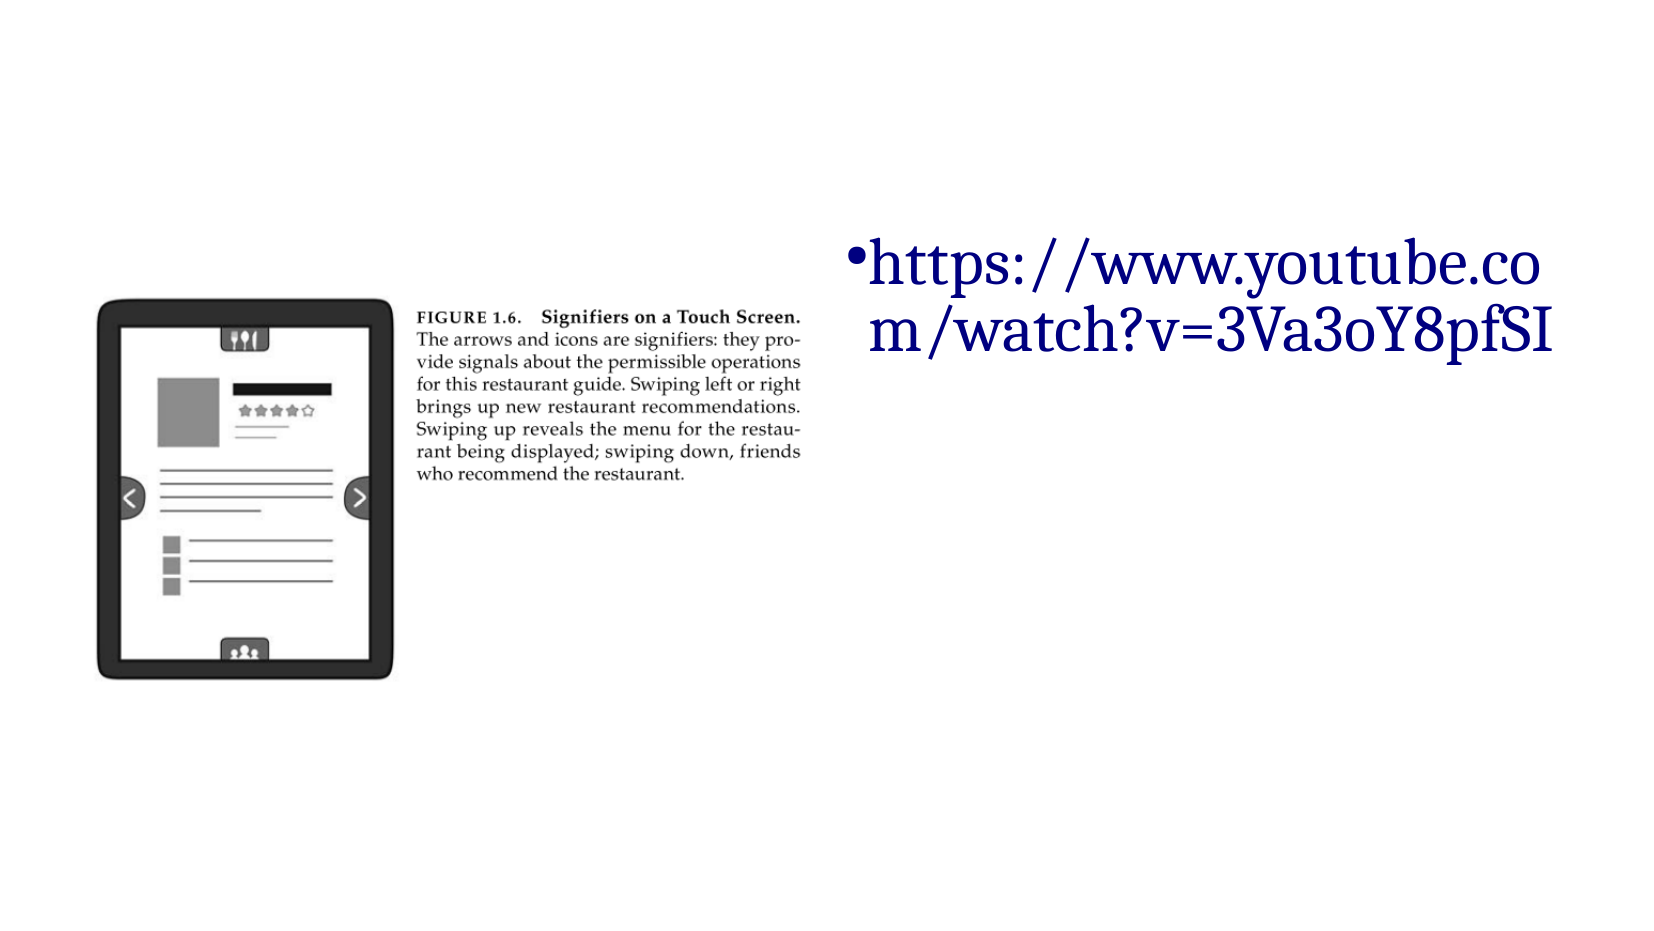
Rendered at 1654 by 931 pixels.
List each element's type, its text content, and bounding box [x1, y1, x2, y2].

list https://www.youtube.com/watch?v=3Va3oY8pfSI [845, 217, 1572, 758]
picture [82, 287, 809, 687]
